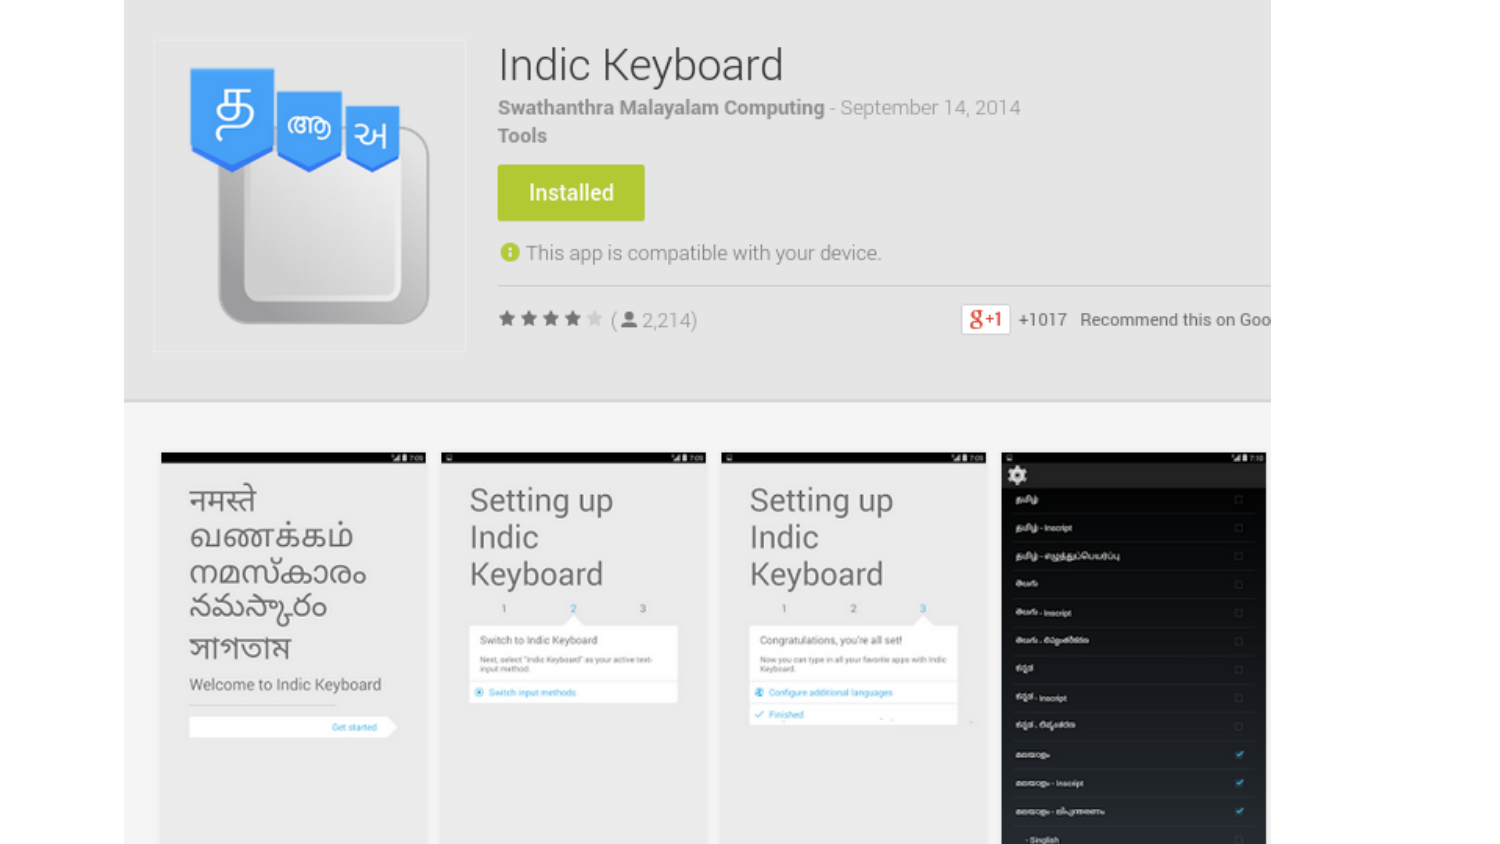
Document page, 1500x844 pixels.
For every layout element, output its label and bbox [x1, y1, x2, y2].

picture [124, 0, 1271, 844]
